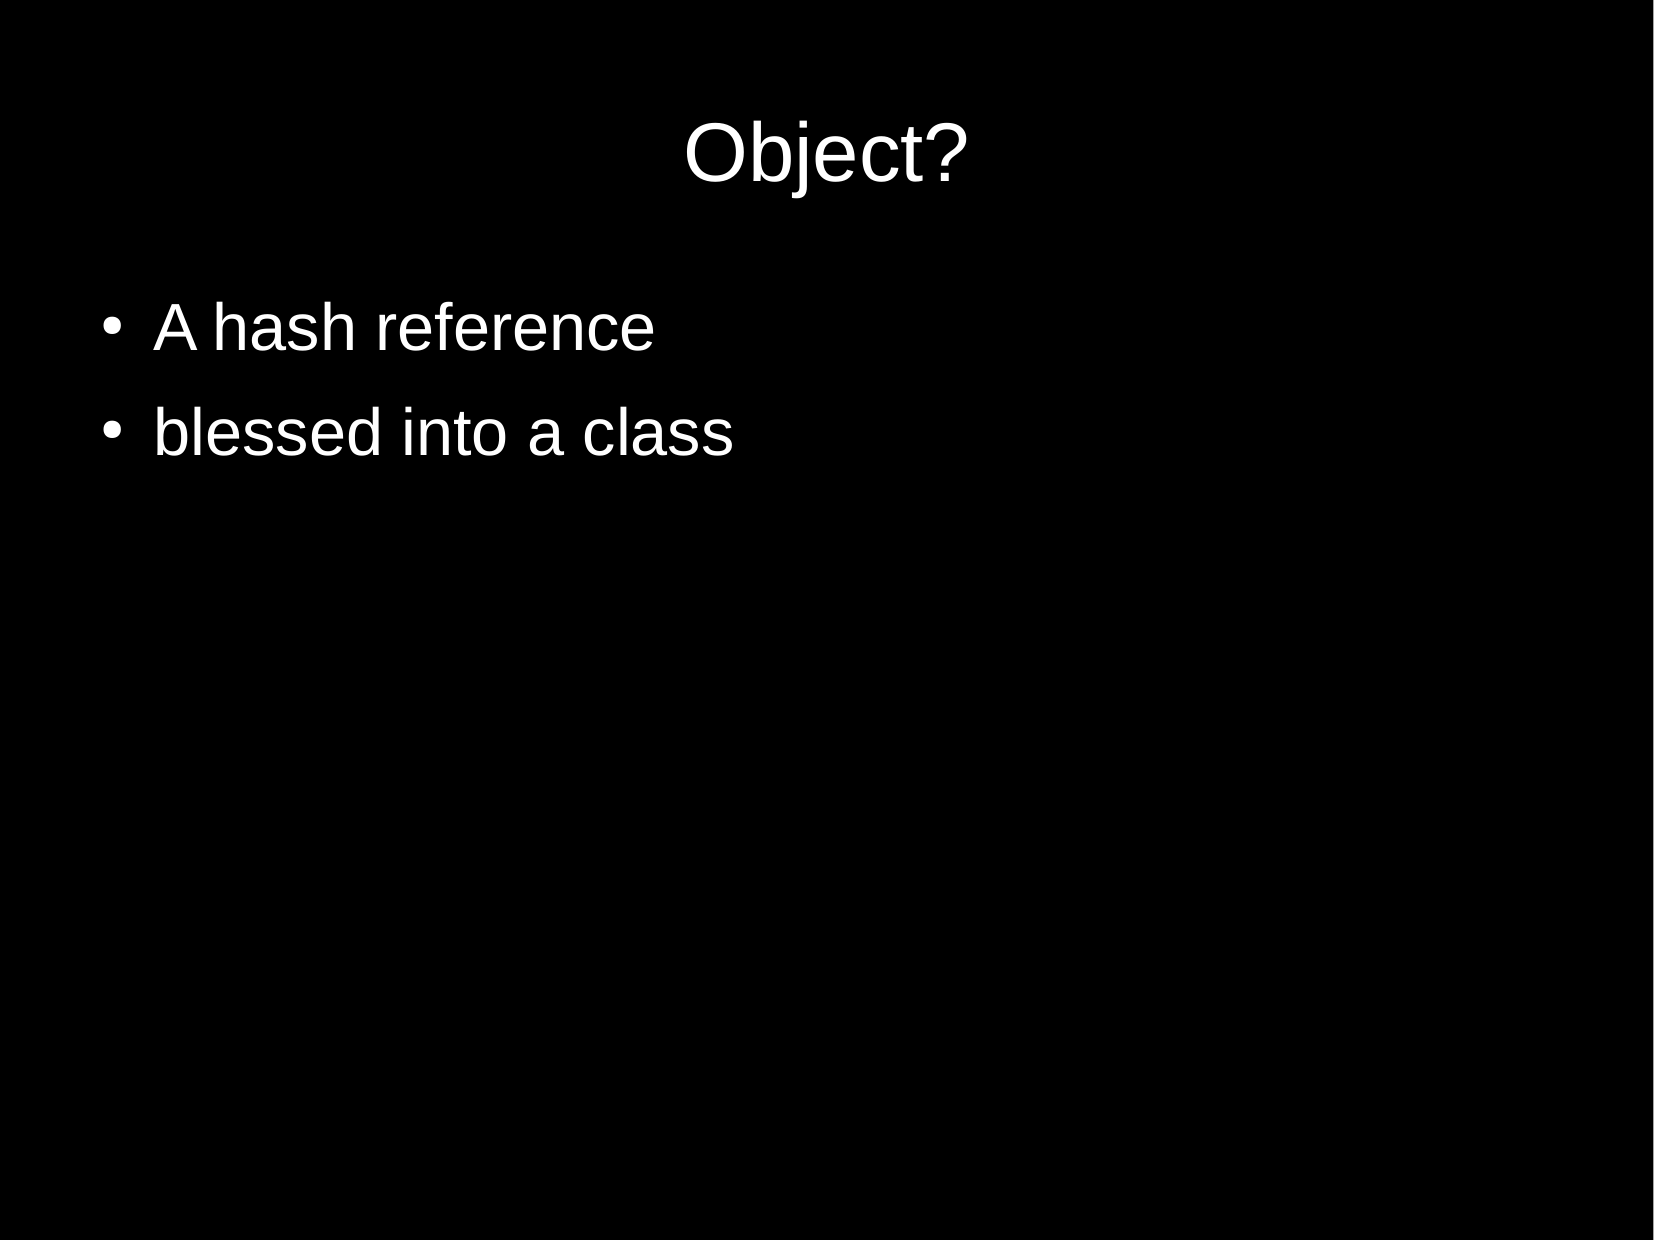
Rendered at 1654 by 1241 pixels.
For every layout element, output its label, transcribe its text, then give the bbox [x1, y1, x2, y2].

list A hash reference blessed into a class [82, 290, 1538, 1010]
title Object? [82, 49, 1571, 257]
